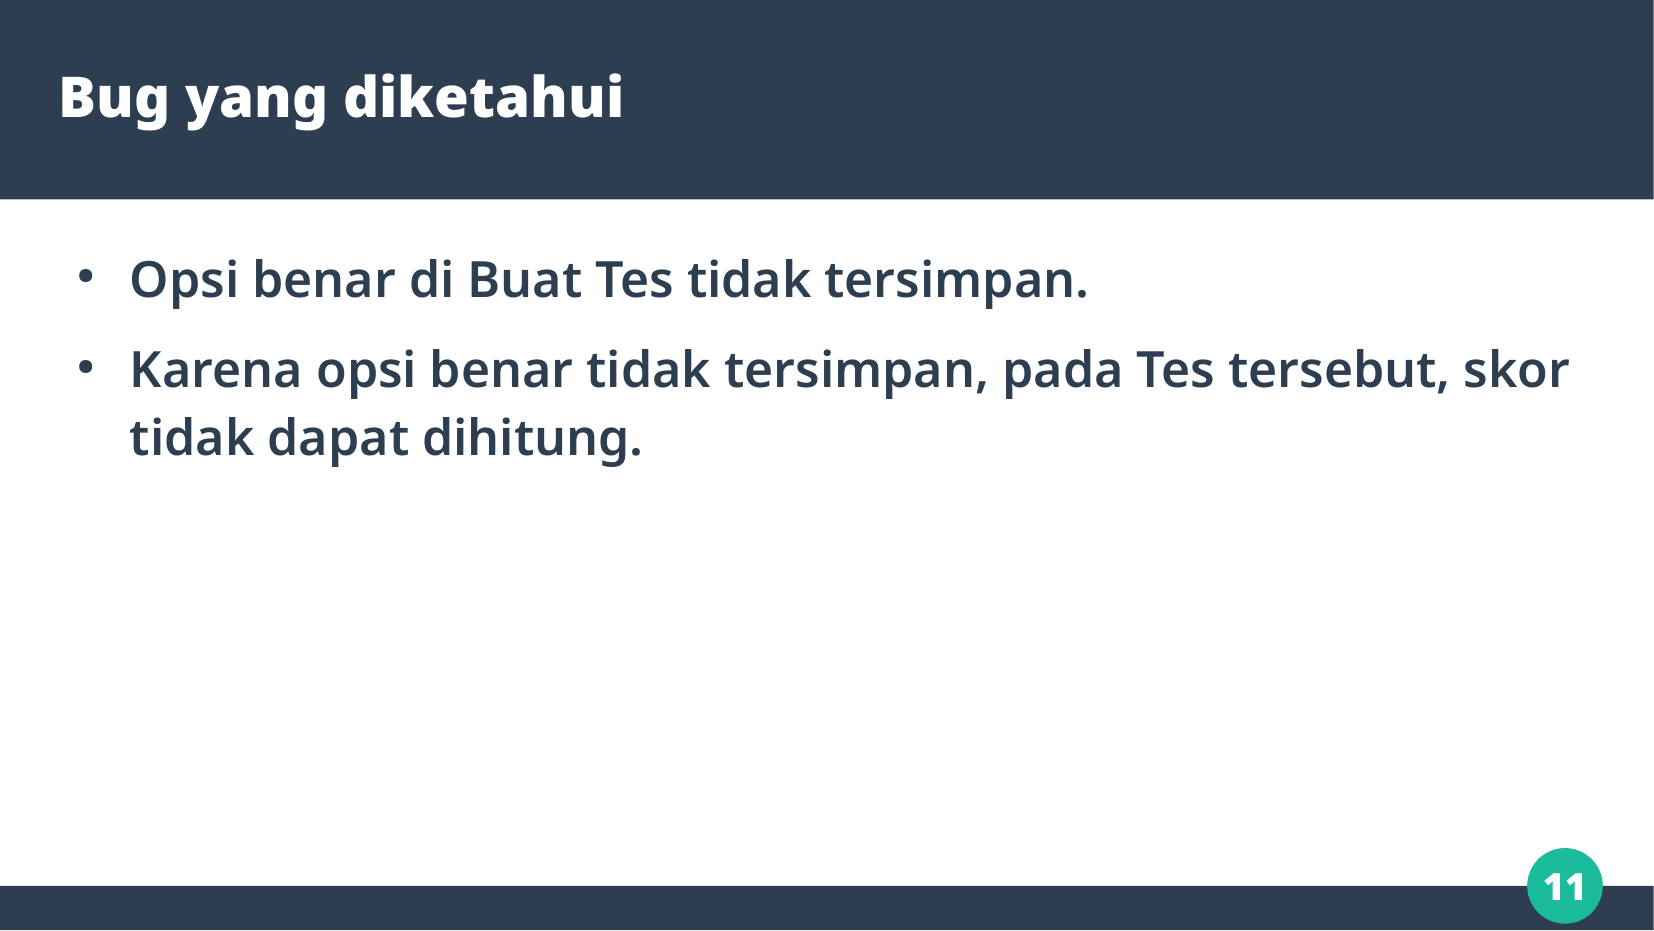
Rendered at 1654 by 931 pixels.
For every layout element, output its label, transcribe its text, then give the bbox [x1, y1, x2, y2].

title Bug yang diketahui [59, 37, 1595, 155]
list Opsi benar di Buat Tes tidak tersimpan. Karena opsi benar tidak tersimpan, pada Tes tersebut, skor tidak dapat dihitung. [59, 243, 1595, 864]
